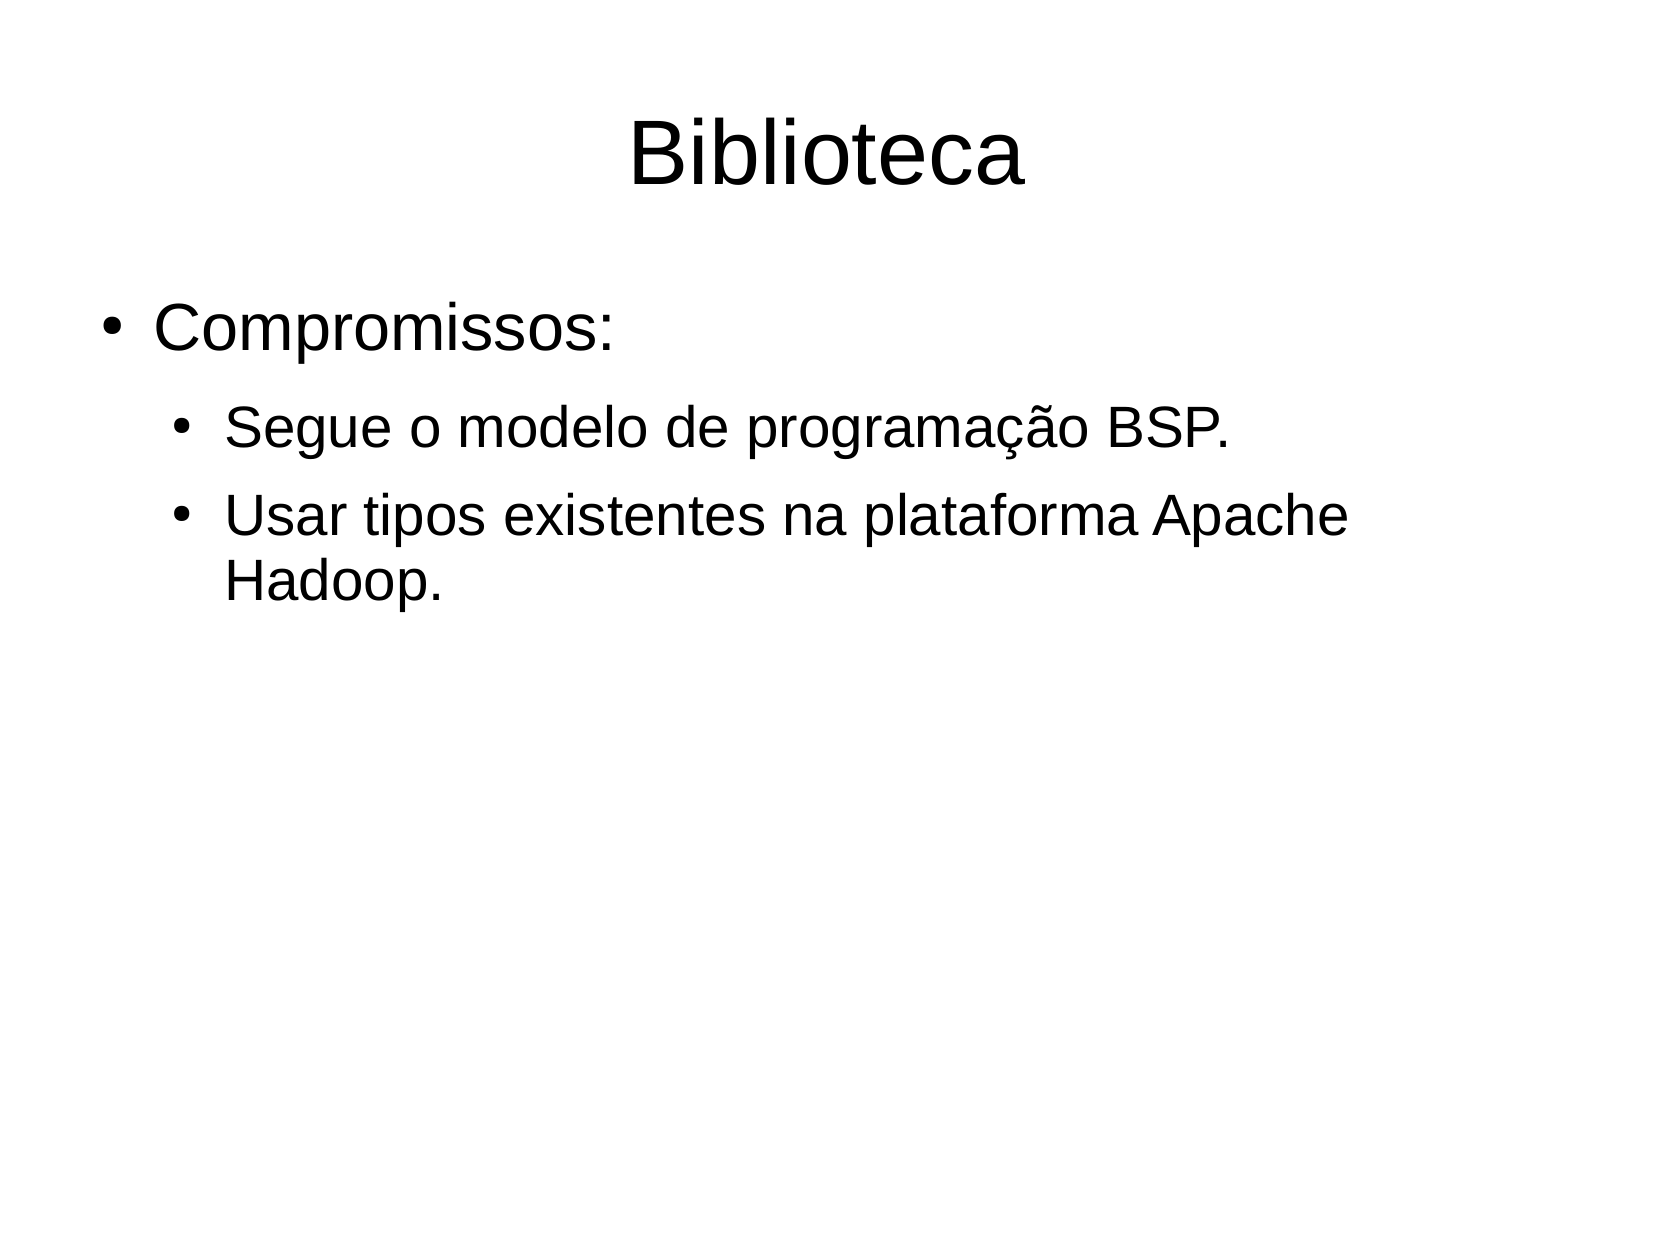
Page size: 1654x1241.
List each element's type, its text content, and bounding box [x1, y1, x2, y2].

title Biblioteca [82, 49, 1571, 257]
list Compromissos: Segue o modelo de programação BSP. Usar tipos existentes na plataforma Apache Hadoop. [82, 290, 1571, 1010]
